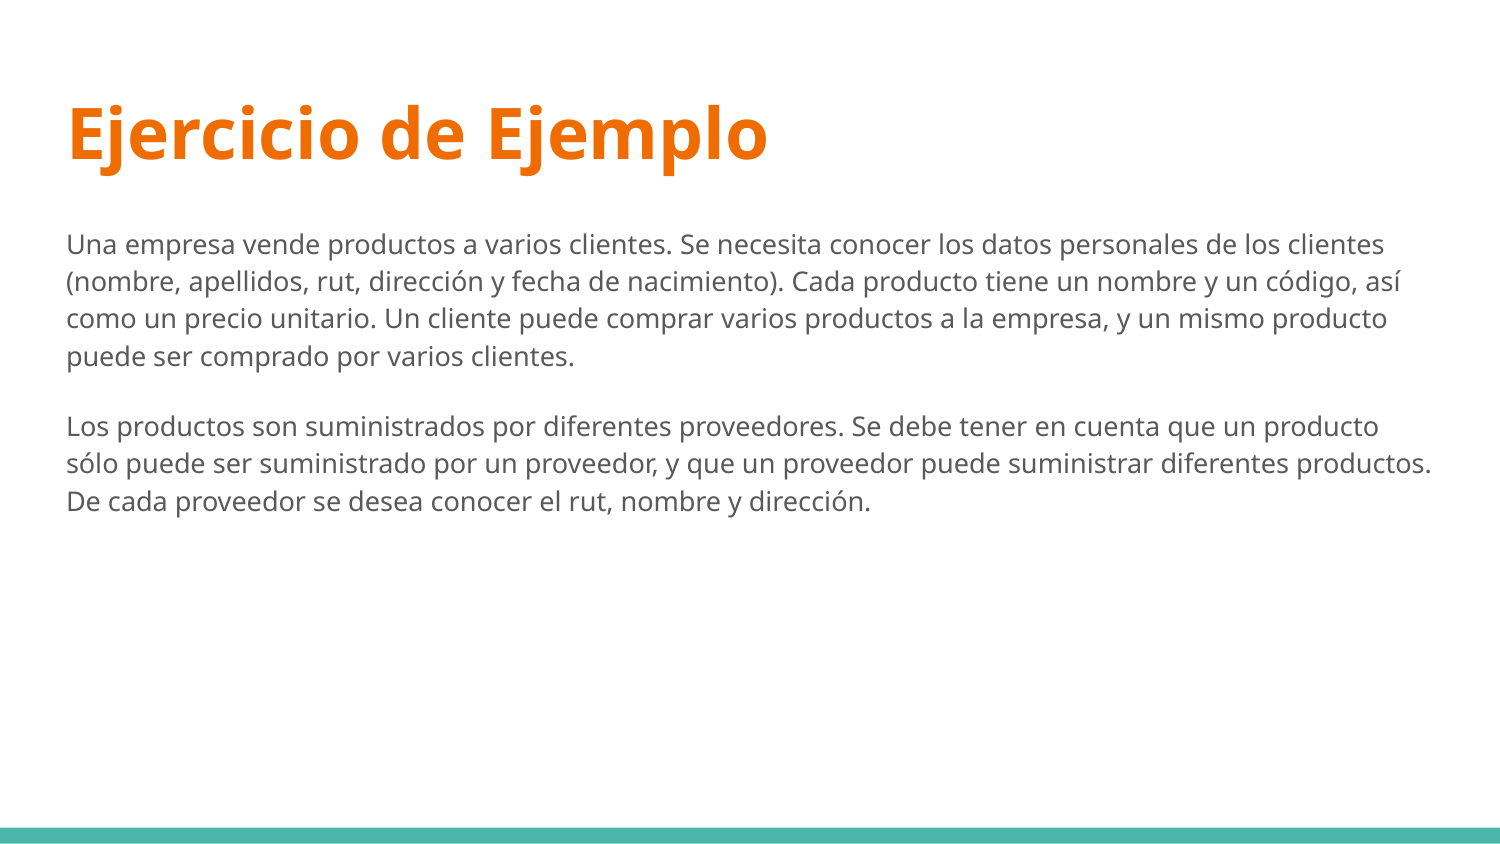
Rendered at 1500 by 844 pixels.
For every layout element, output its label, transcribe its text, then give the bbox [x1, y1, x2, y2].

title Ejercicio de Ejemplo [51, 72, 1449, 189]
list Una empresa vende productos a varios clientes. Se necesita conocer los datos personales de los clientes (nombre, apellidos, rut, dirección y fecha de nacimiento). Cada producto tiene un nombre y un código, así como un precio unitario. Un cliente puede comprar varios productos a la empresa, y un mismo producto puede ser comprado por varios clientes. Los productos son suministrados por diferentes proveedores. Se debe tener en cuenta que un producto sólo puede ser suministrado por un proveedor, y que un proveedor puede suministrar diferentes productos. De cada proveedor se desea conocer el rut, nombre y dirección. [51, 207, 1449, 750]
